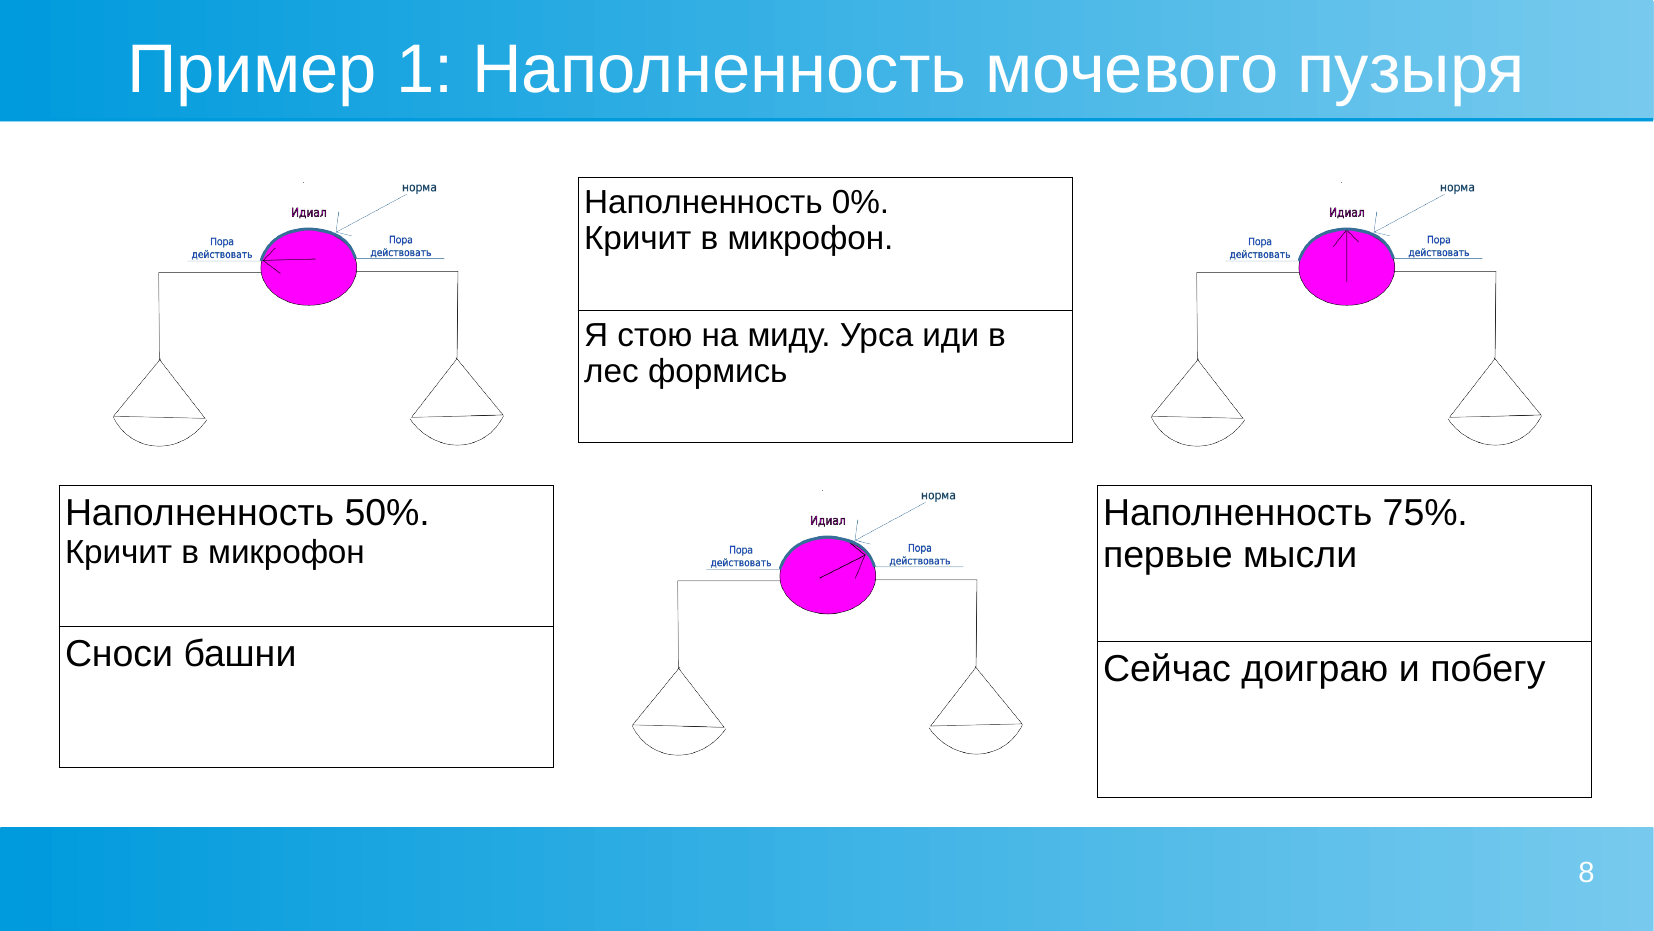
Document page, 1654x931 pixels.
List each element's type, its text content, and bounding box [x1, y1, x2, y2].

table_cell Я стою на миду. Урса иди в лес формись [579, 311, 1072, 442]
picture [1145, 177, 1544, 459]
table_header Наполненность 50%. Кричит в микрофон [60, 486, 553, 626]
table_cell Сейчас доиграю и побегу [1098, 642, 1591, 797]
picture [626, 485, 1025, 768]
picture [107, 177, 506, 459]
table_cell Сноси башни [60, 627, 553, 767]
table_header Наполненность 0%. Кричит в микрофон. [579, 178, 1072, 310]
title Пример 1: Наполненность мочевого пузыря [59, 29, 1595, 108]
table_header Наполненность 75%. первые мысли [1098, 486, 1591, 641]
